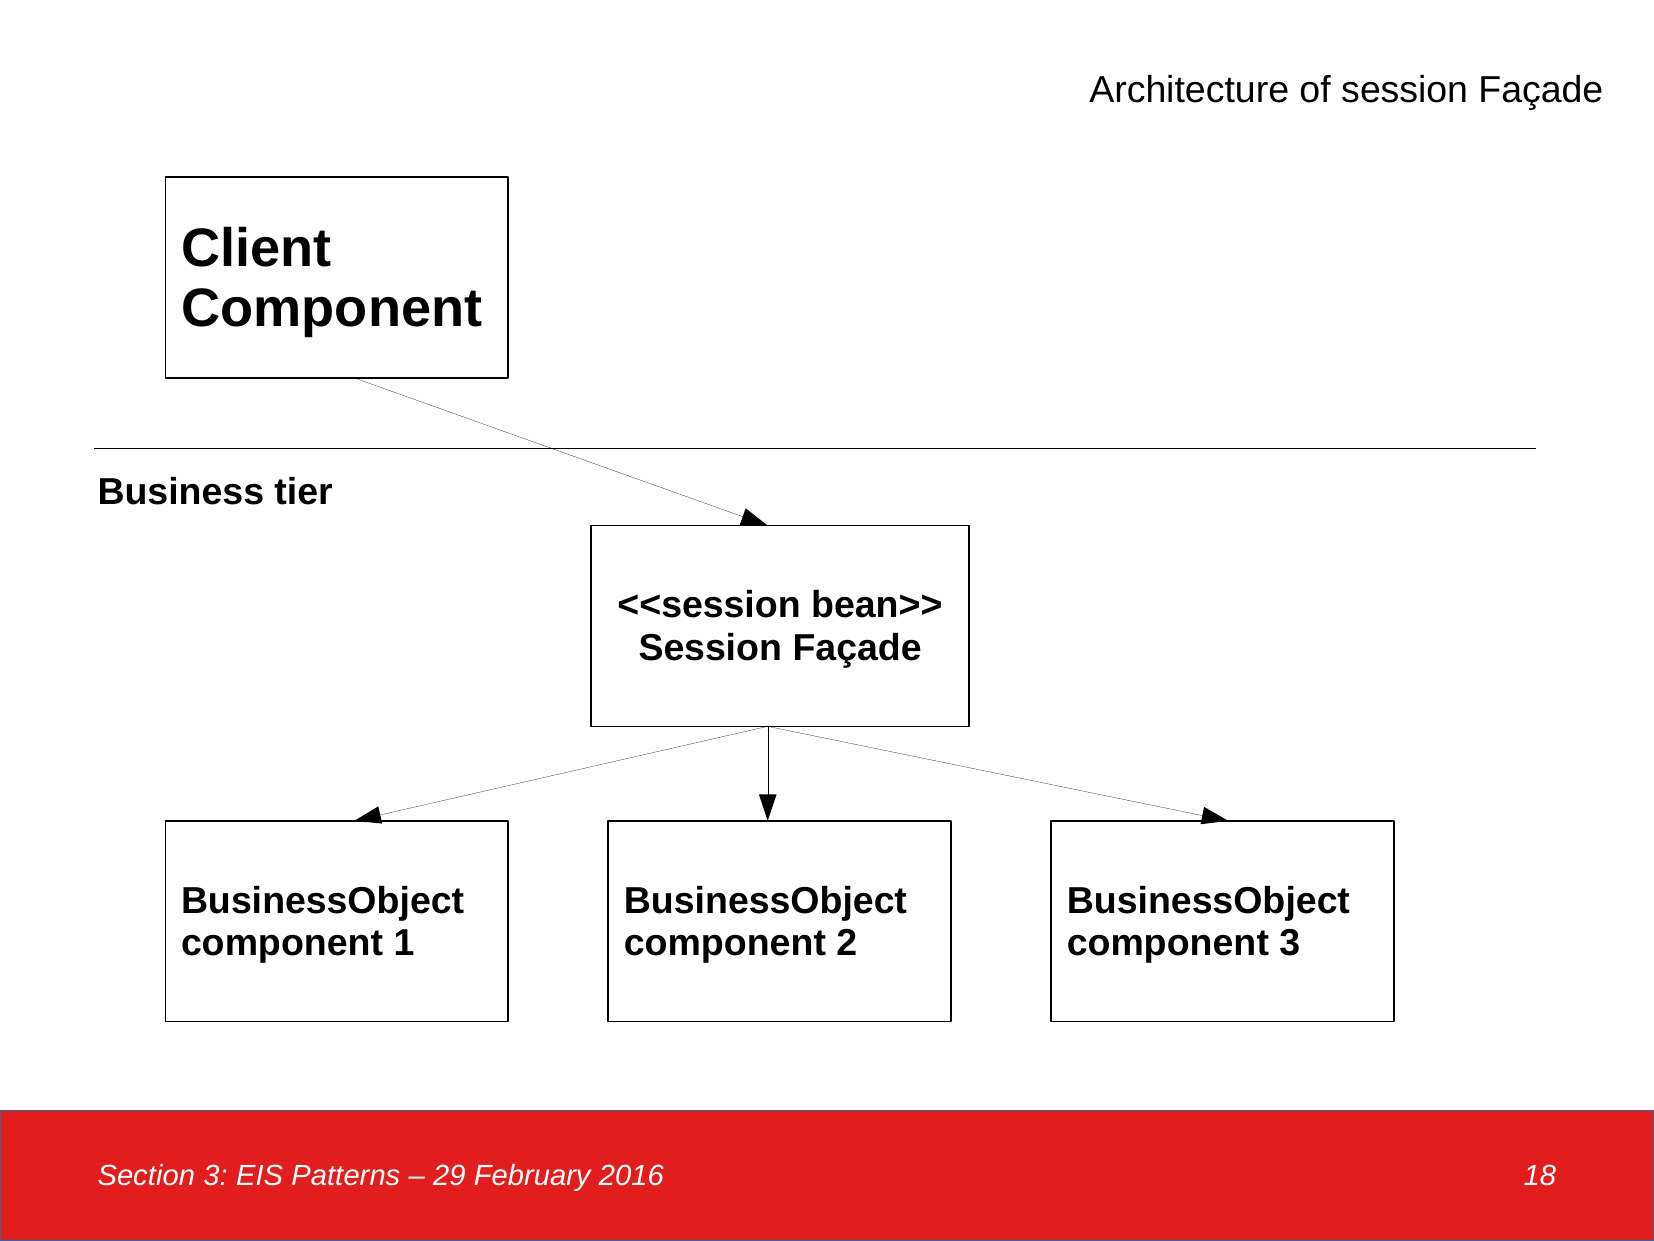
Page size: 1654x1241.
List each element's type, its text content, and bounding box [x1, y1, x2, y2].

text_box Architecture of session Façade [1015, 61, 1619, 161]
text_box Business tier [82, 462, 348, 520]
text_box BusinessObject component 1 [165, 820, 508, 1022]
text_box <<session bean>> Session Façade [591, 525, 970, 727]
text_box BusinessObject component 2 [608, 820, 951, 1022]
text_box Client Component [165, 177, 508, 378]
text_box BusinessObject component 3 [1051, 820, 1394, 1022]
